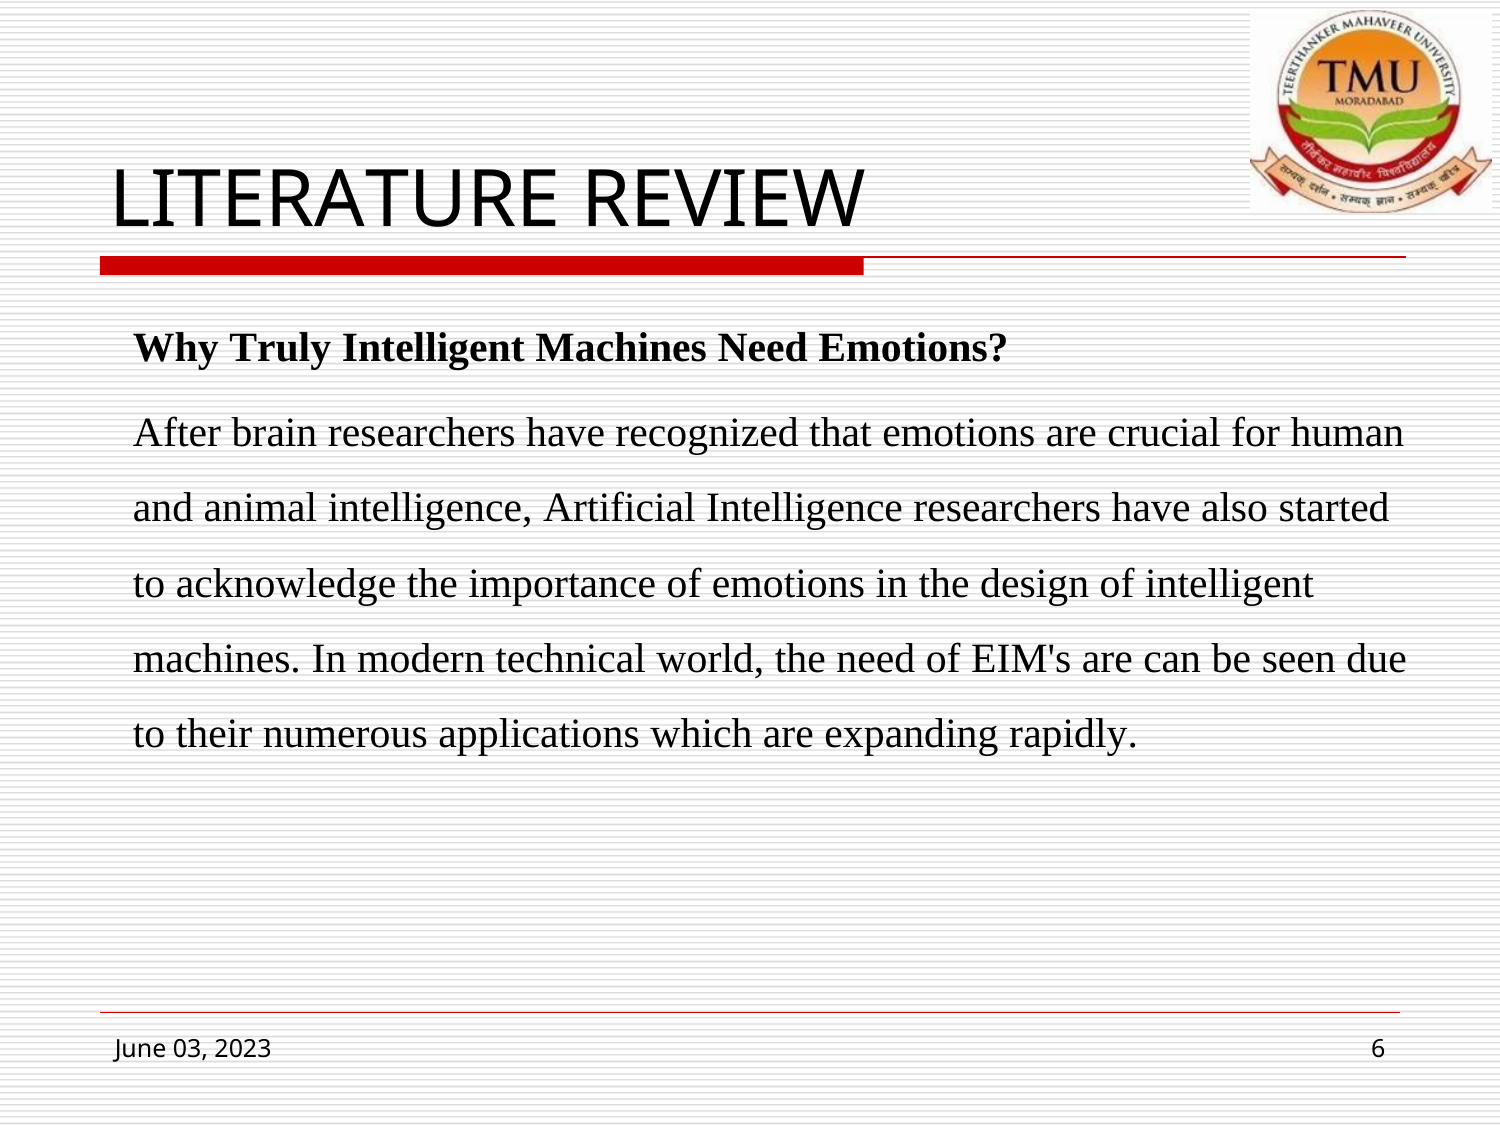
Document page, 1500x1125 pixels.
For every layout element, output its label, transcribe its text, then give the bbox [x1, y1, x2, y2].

text_box June 03, 2023 [99, 1024, 426, 1103]
picture [0, 0, 1500, 1125]
text_box <number> [1074, 1024, 1401, 1103]
title LITERATURE REVIEW [94, 50, 1407, 250]
list Why Truly Intelligent Machines Need Emotions? After brain researchers have recognized that emotions are crucial for human and animal intelligence, Artificial Intelligence researchers have also started to acknowledge the importance of emotions in the design of intelligent machines. In modern technical world, the need of EIM's are can be seen due to their numerous applications which are expanding rapidly. [117, 287, 1426, 1038]
